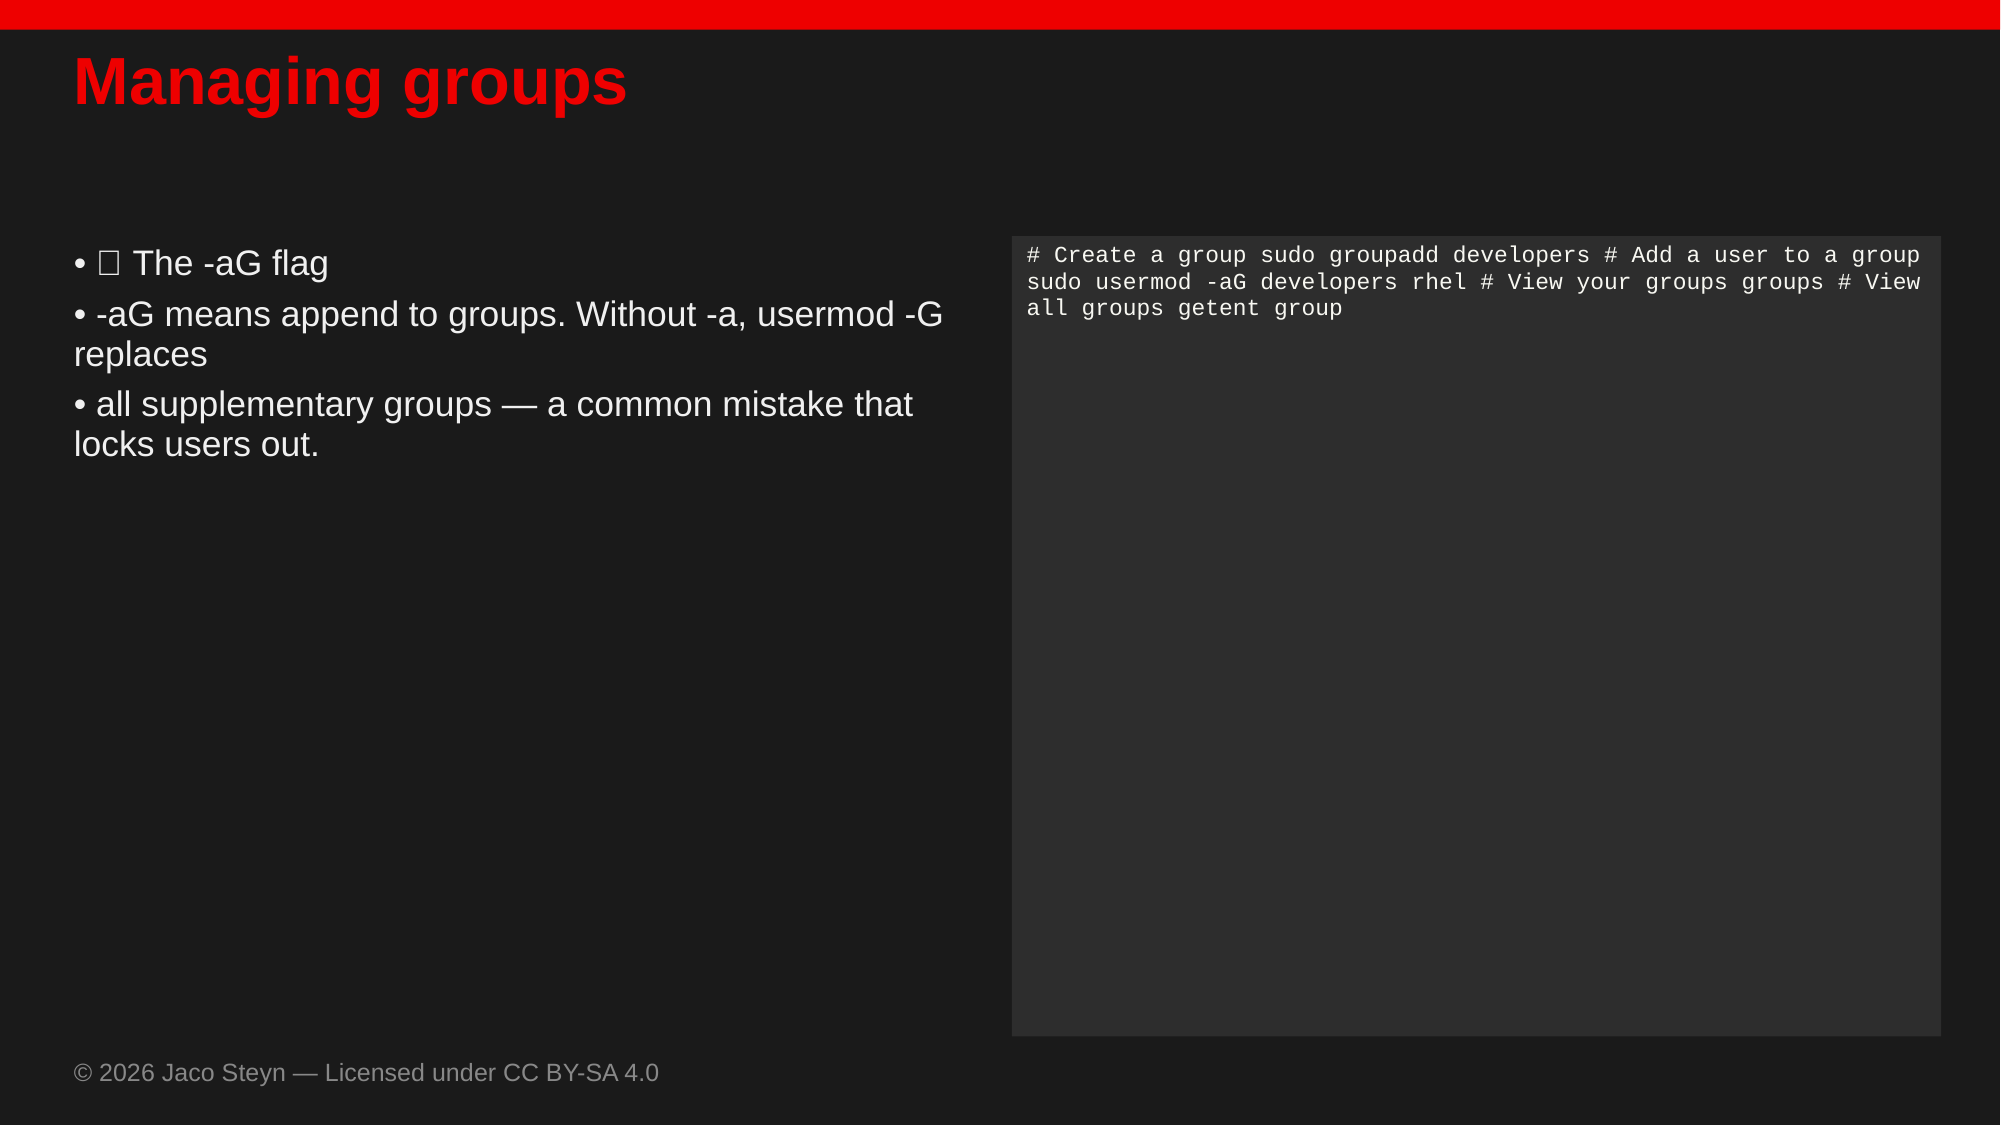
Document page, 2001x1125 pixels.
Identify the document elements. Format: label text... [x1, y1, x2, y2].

text_box © 2026 Jaco Steyn — Licensed under CC BY-SA 4.0 [59, 1051, 1942, 1093]
text_box Managing groups [59, 36, 1942, 208]
text_box # Create a group sudo groupadd developers # Add a user to a group sudo usermod -aG developers rhel # View your groups groups # View all groups getent group [1011, 236, 1942, 1037]
text_box [0, 0, 2001, 30]
text_box • 💡 The -aG flag • -aG means append to groups. Without -a, usermod -G replaces • all supplementary groups — a common mistake that locks users out. [59, 236, 989, 1037]
